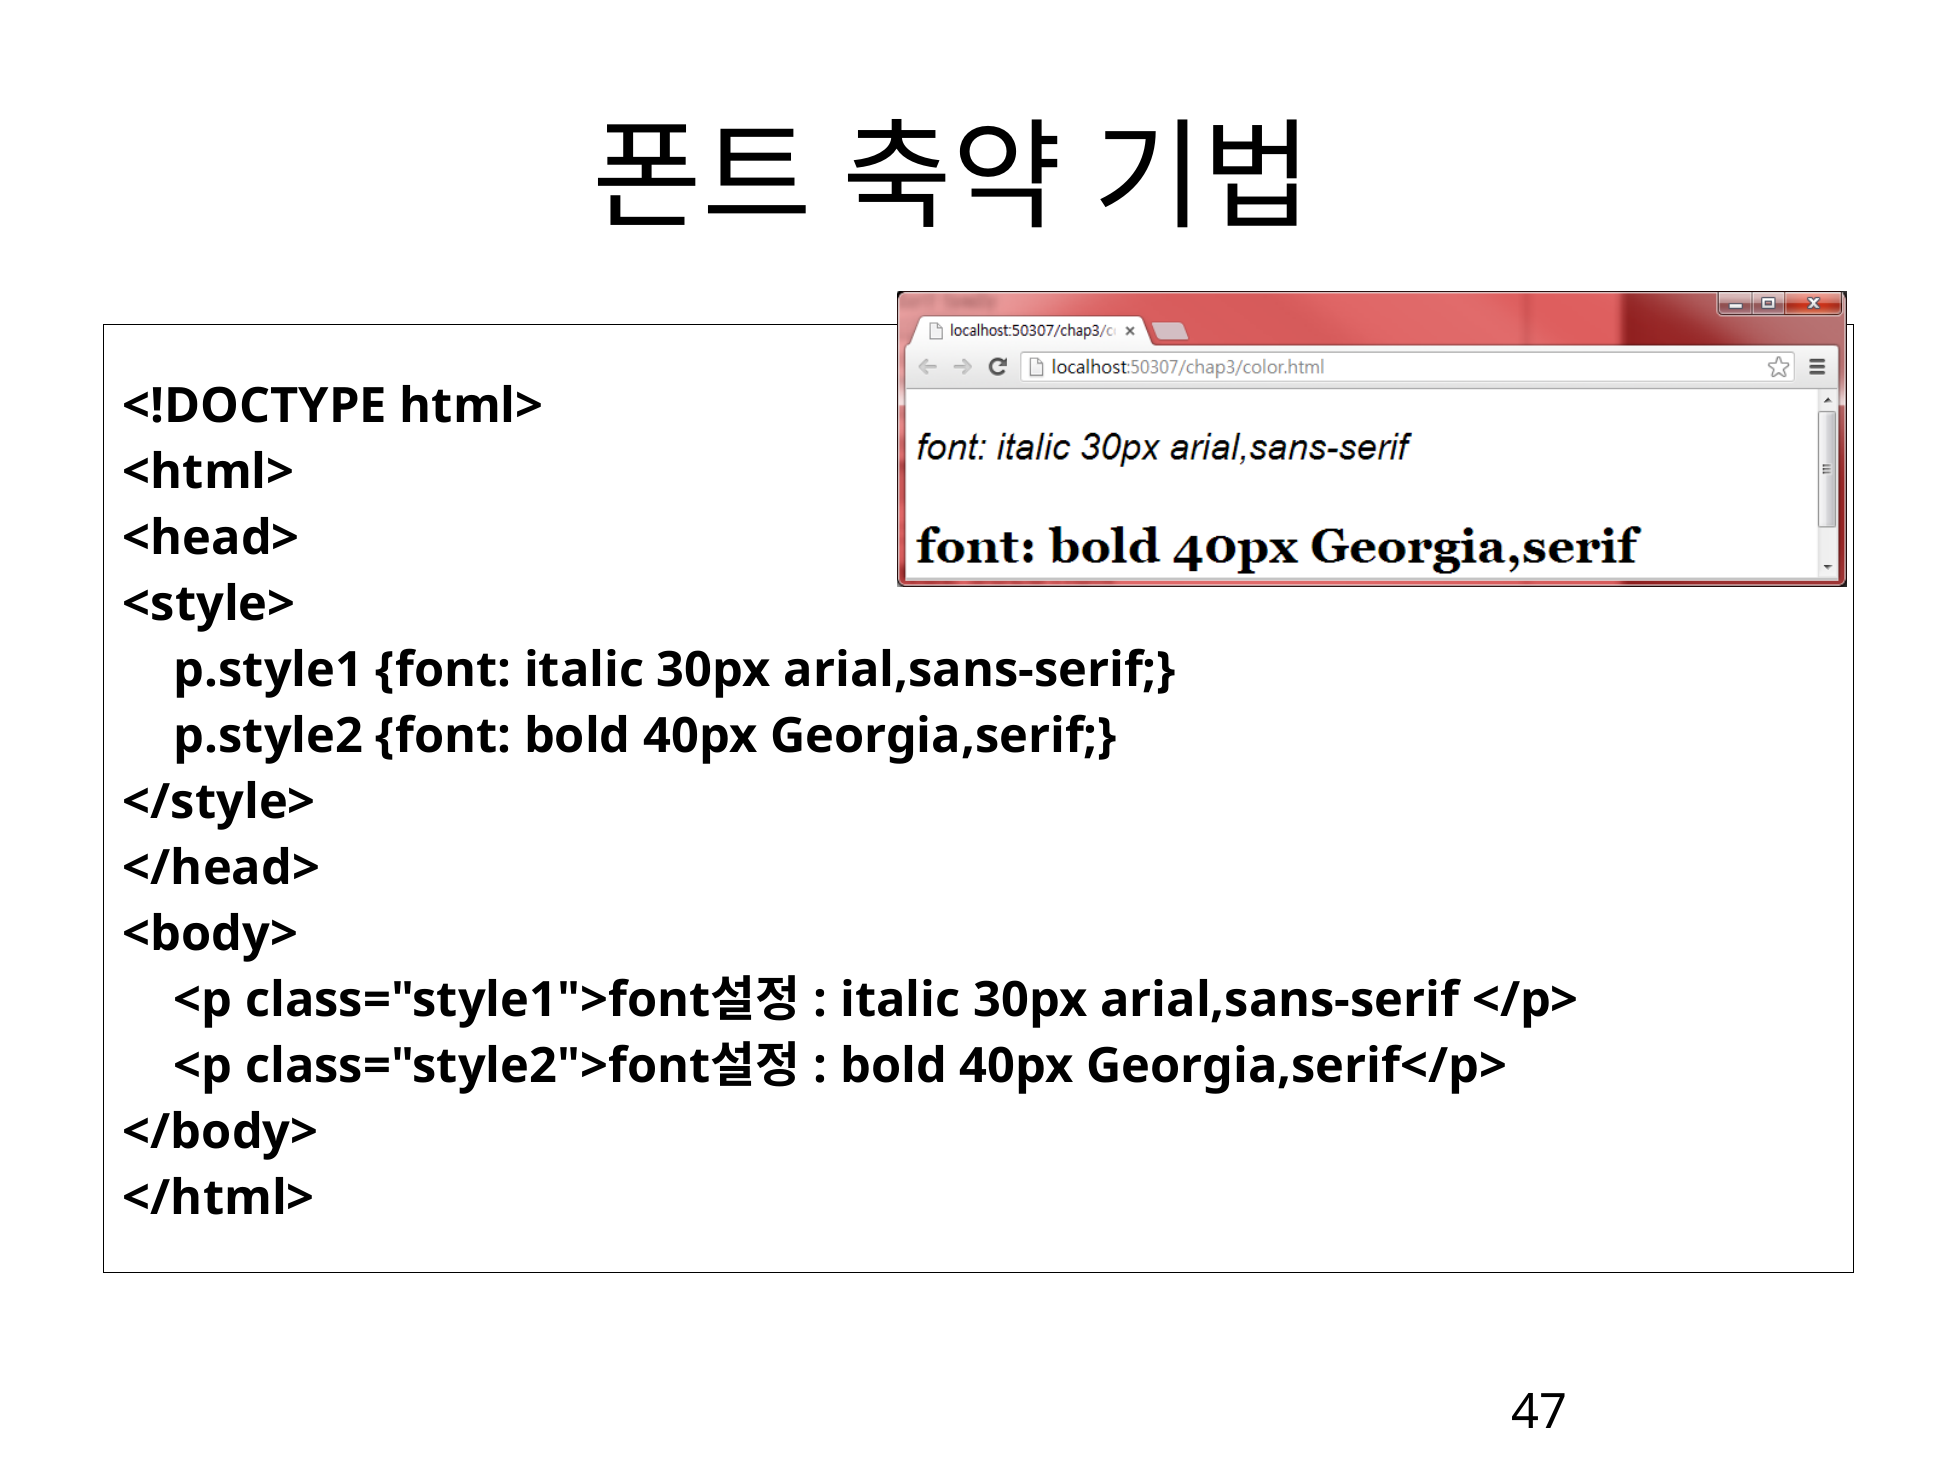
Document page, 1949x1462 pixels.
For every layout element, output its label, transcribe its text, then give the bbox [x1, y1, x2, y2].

title 폰트 축약 기법 [156, 92, 1749, 255]
slide_number <숫자> [1496, 1372, 1899, 1462]
picture [897, 291, 1847, 587]
text_box <!DOCTYPE html> <html> <head> <style> p.style1 {font: italic 30px arial,sans-serif;} p.style2 {font: bold 40px Georgia,serif;} </style> </head> <body> <p class="style1">font설정 : italic 30px arial,sans-serif </p> <p class="style2">font설정 : bold 40px Georgia,serif</p> </body> </html> [103, 324, 1854, 1273]
